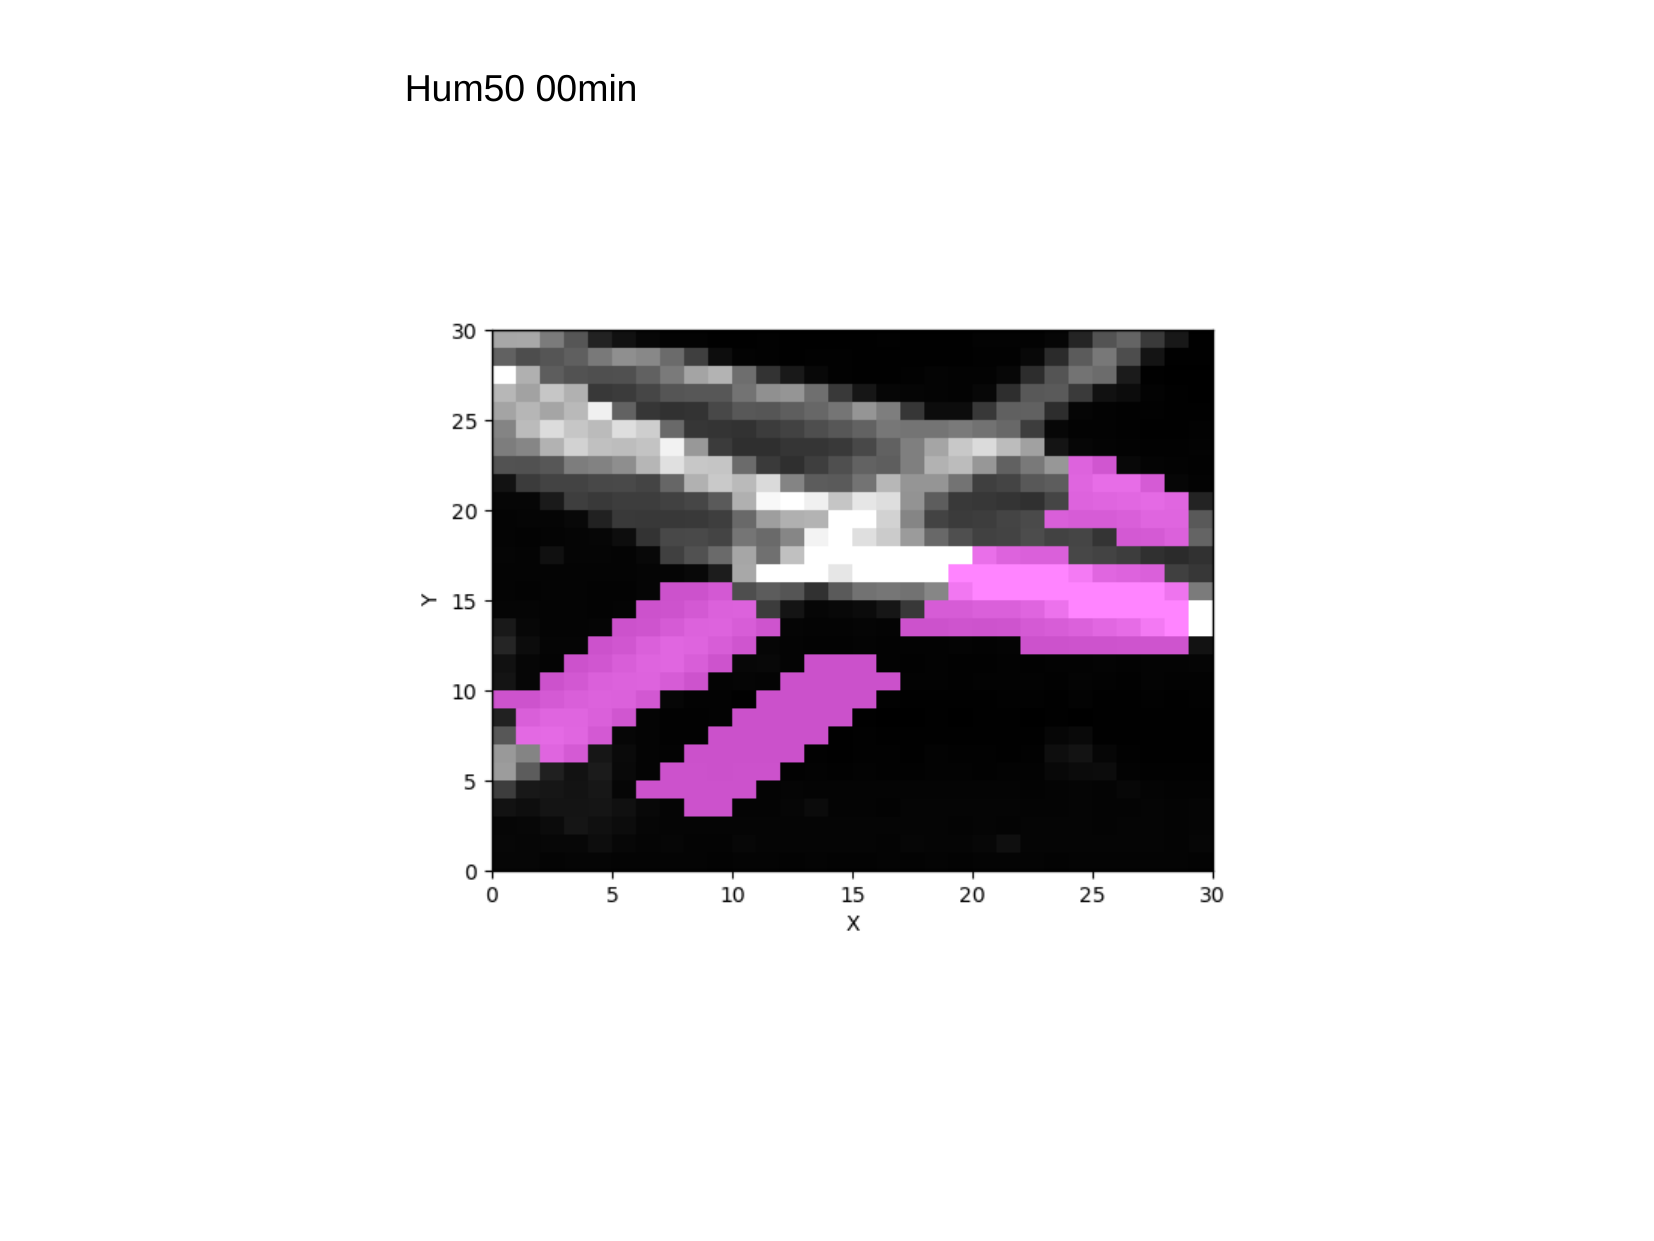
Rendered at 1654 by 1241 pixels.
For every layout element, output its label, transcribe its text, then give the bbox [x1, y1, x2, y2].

text_box Hum50 00min [390, 60, 653, 117]
picture [348, 258, 1309, 979]
